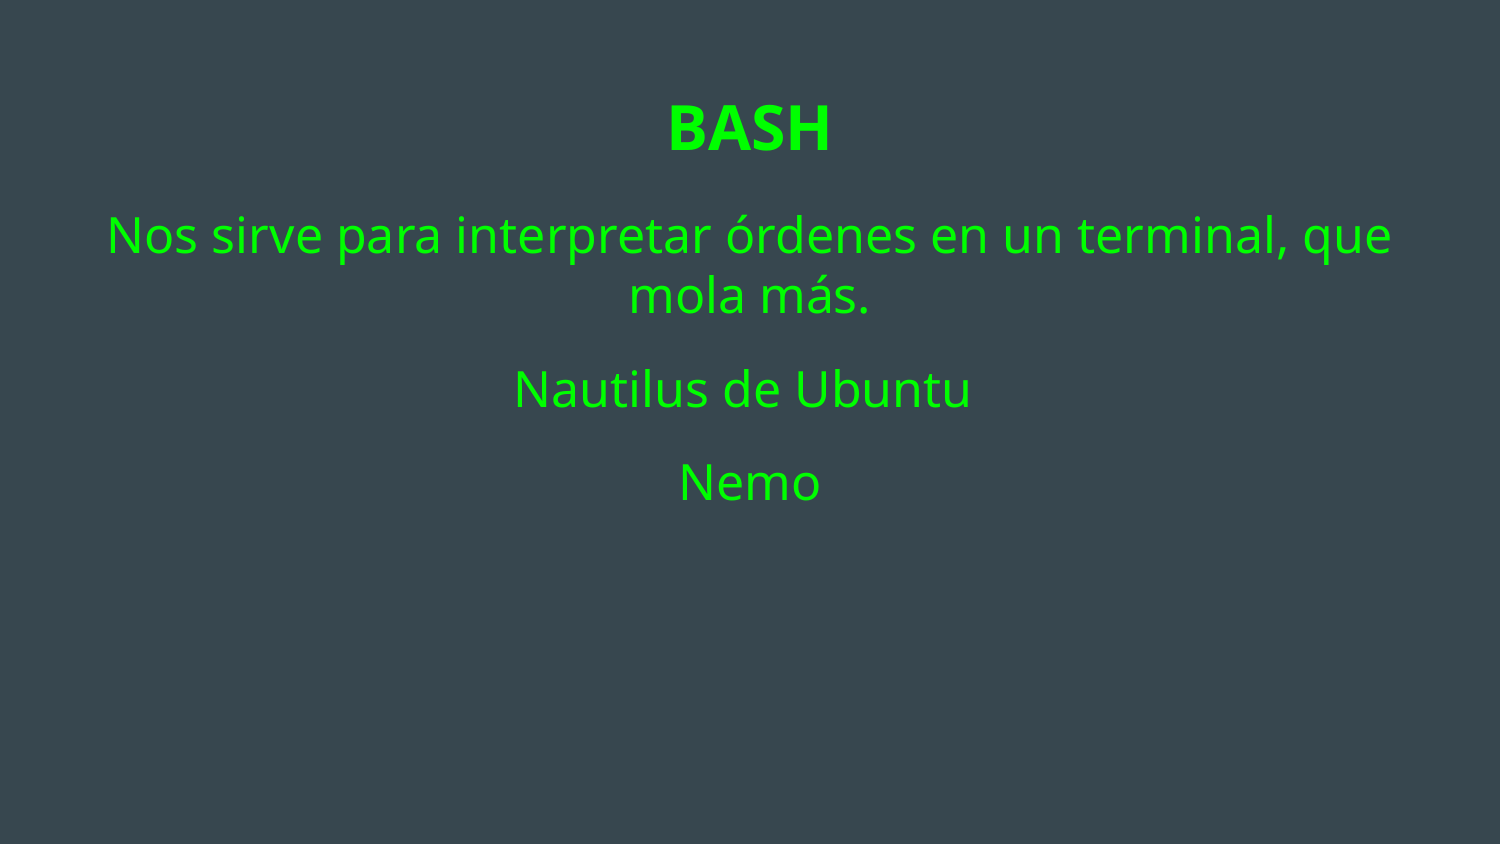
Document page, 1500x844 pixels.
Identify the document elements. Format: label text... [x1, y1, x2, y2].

list Nos sirve para interpretar órdenes en un terminal, que mola más. Nautilus de Ubuntu Nemo [51, 189, 1449, 750]
title BASH [51, 72, 1449, 167]
